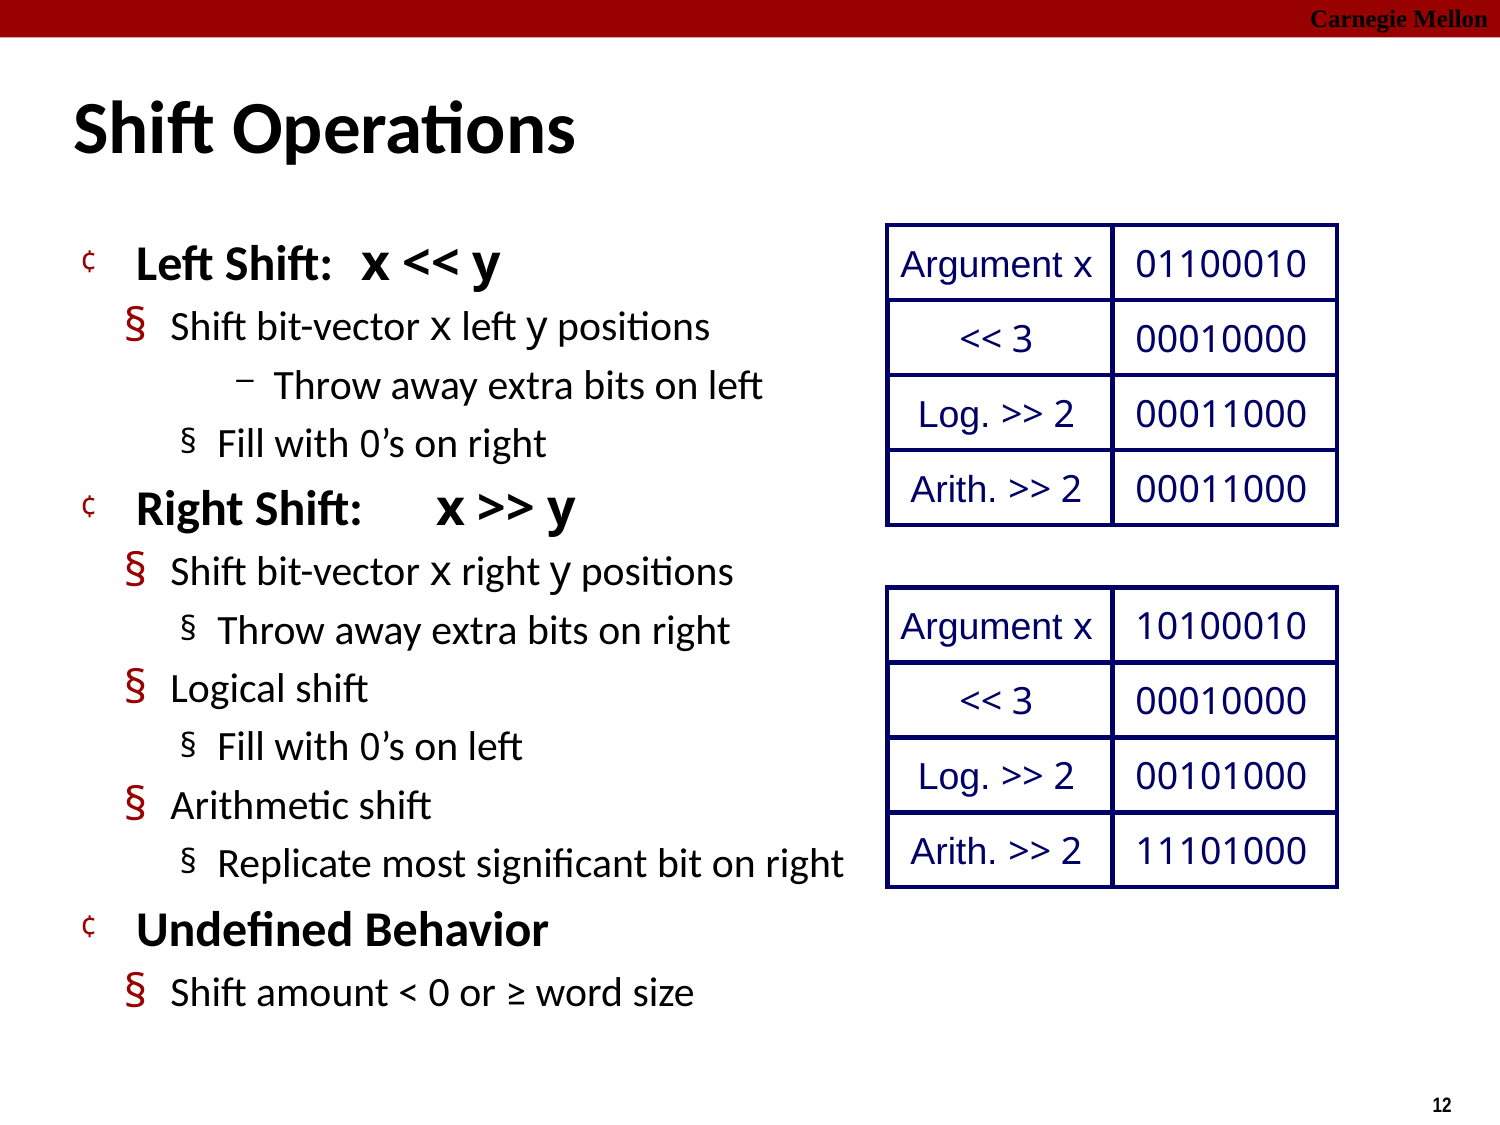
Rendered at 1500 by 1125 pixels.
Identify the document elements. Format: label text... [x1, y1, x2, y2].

text_box Log. >> 2 [909, 381, 1091, 444]
text_box 00010000 [1127, 669, 1323, 731]
list Left Shift: x << y Shift bit-vector x left y positions Throw away extra bits on left Fill with 0’s on right Right Shift: x >> y Shift bit-vector x right y positions Throw away extra bits on right Logical shift Fill with 0’s on left Arithmetic shift Replicate most significant bit on right Undefined Behavior Shift amount < 0 or ≥ word size [65, 223, 1361, 1040]
text_box 00011000 [1127, 381, 1323, 444]
text_box 00101000 [1127, 744, 1323, 806]
text_box 00010000 [1127, 306, 1323, 369]
text_box [887, 587, 1338, 888]
text_box 01100010 [1127, 231, 1323, 294]
text_box 10100010 [1127, 594, 1323, 656]
text_box [887, 224, 1338, 525]
text_box Log. >> 2 [909, 744, 1091, 806]
text_box Arith. >> 2 [902, 819, 1098, 881]
text_box 00011000 [1127, 456, 1323, 519]
text_box Argument x [891, 594, 1108, 656]
title Shift Operations [58, 71, 1304, 197]
text_box 11101000 [1127, 819, 1323, 881]
text_box << 3 [951, 669, 1049, 731]
text_box << 3 [951, 306, 1049, 369]
text_box Arith. >> 2 [902, 456, 1098, 519]
text_box Argument x [891, 231, 1108, 294]
